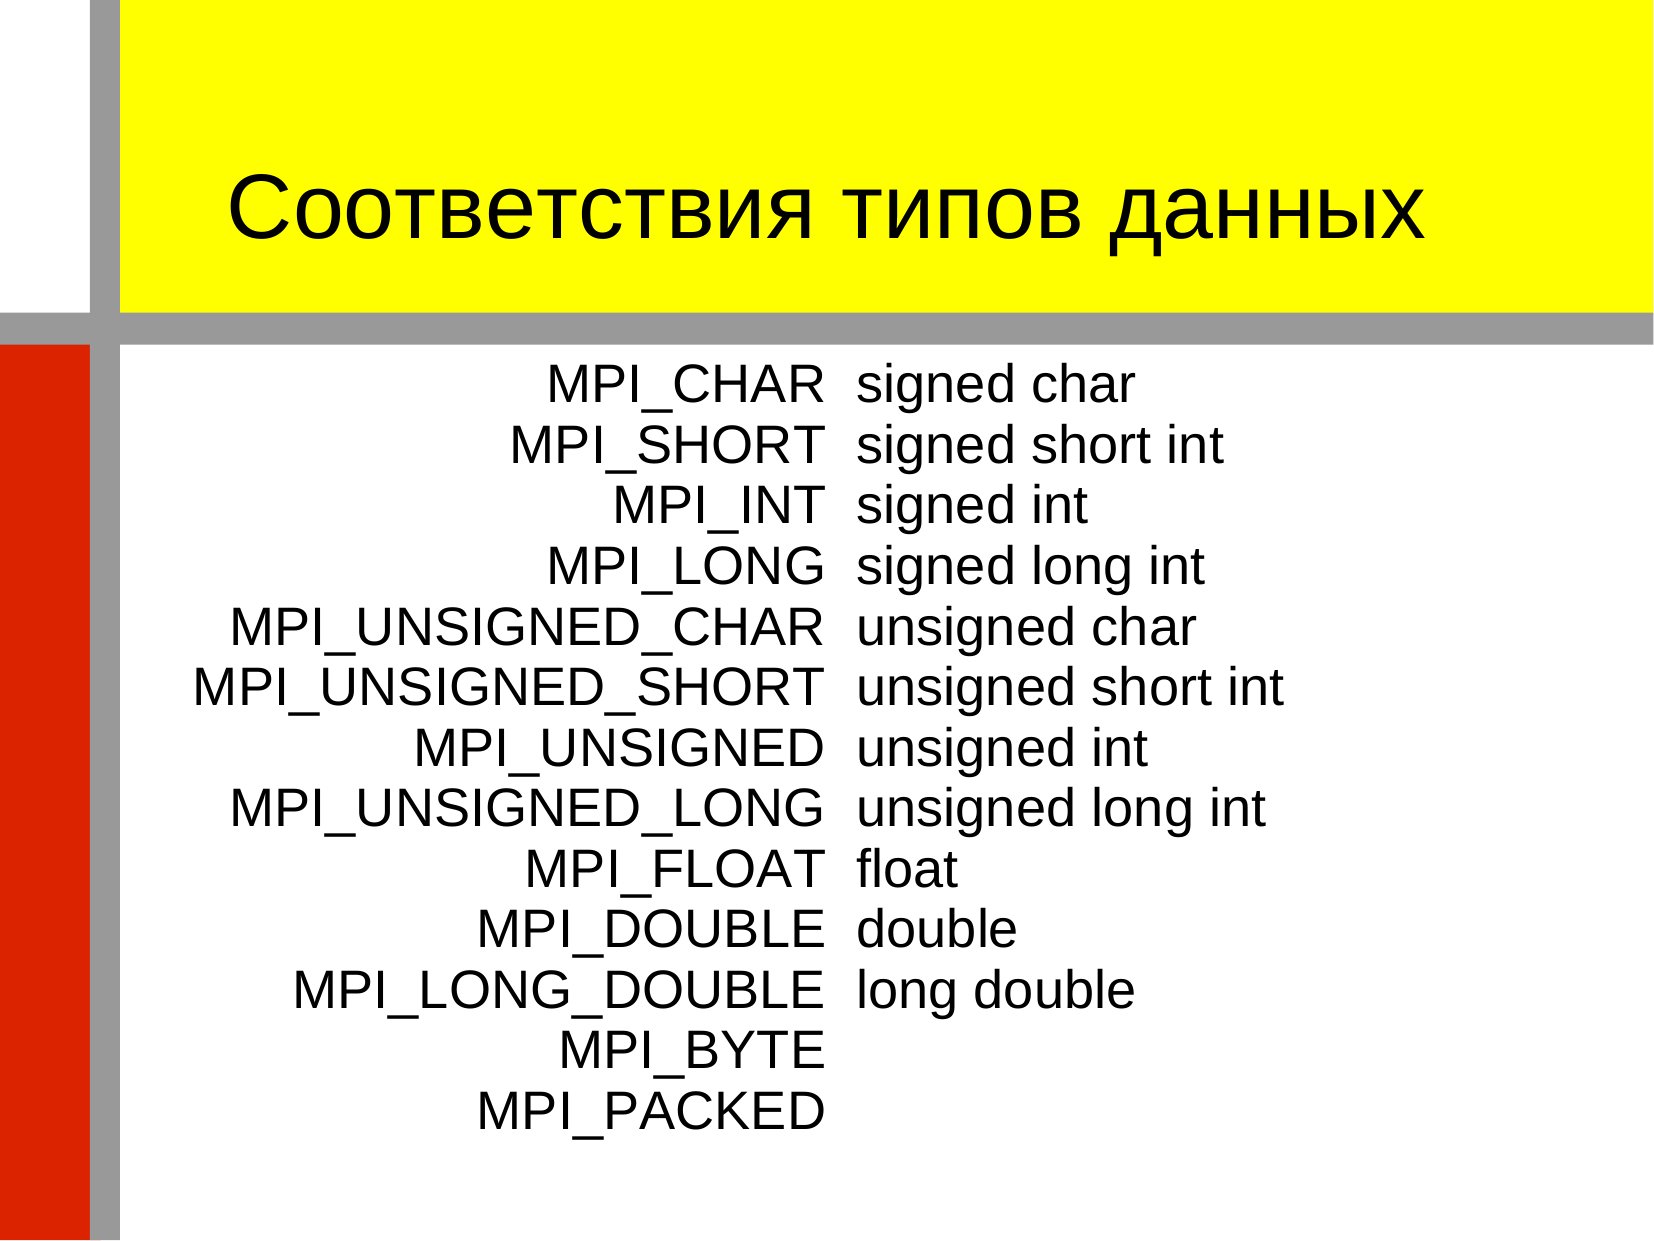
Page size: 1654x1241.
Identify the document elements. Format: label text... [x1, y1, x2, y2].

subtitle MPI_CHAR MPI_SHORT MPI_INT MPI_LONG MPI_UNSIGNED_CHAR MPI_UNSIGNED_SHORT MPI_UNSIGNED MPI_UNSIGNED_LONG MPI_FLOAT MPI_DOUBLE MPI_LONG_DOUBLE MPI_BYTE MPI_PACKED [118, 324, 827, 1231]
text_box signed char signed short int signed int signed long int unsigned char unsigned short int unsigned int unsigned long int float double long double [856, 324, 1565, 1231]
title Соответствия типов данных [121, 102, 1534, 311]
